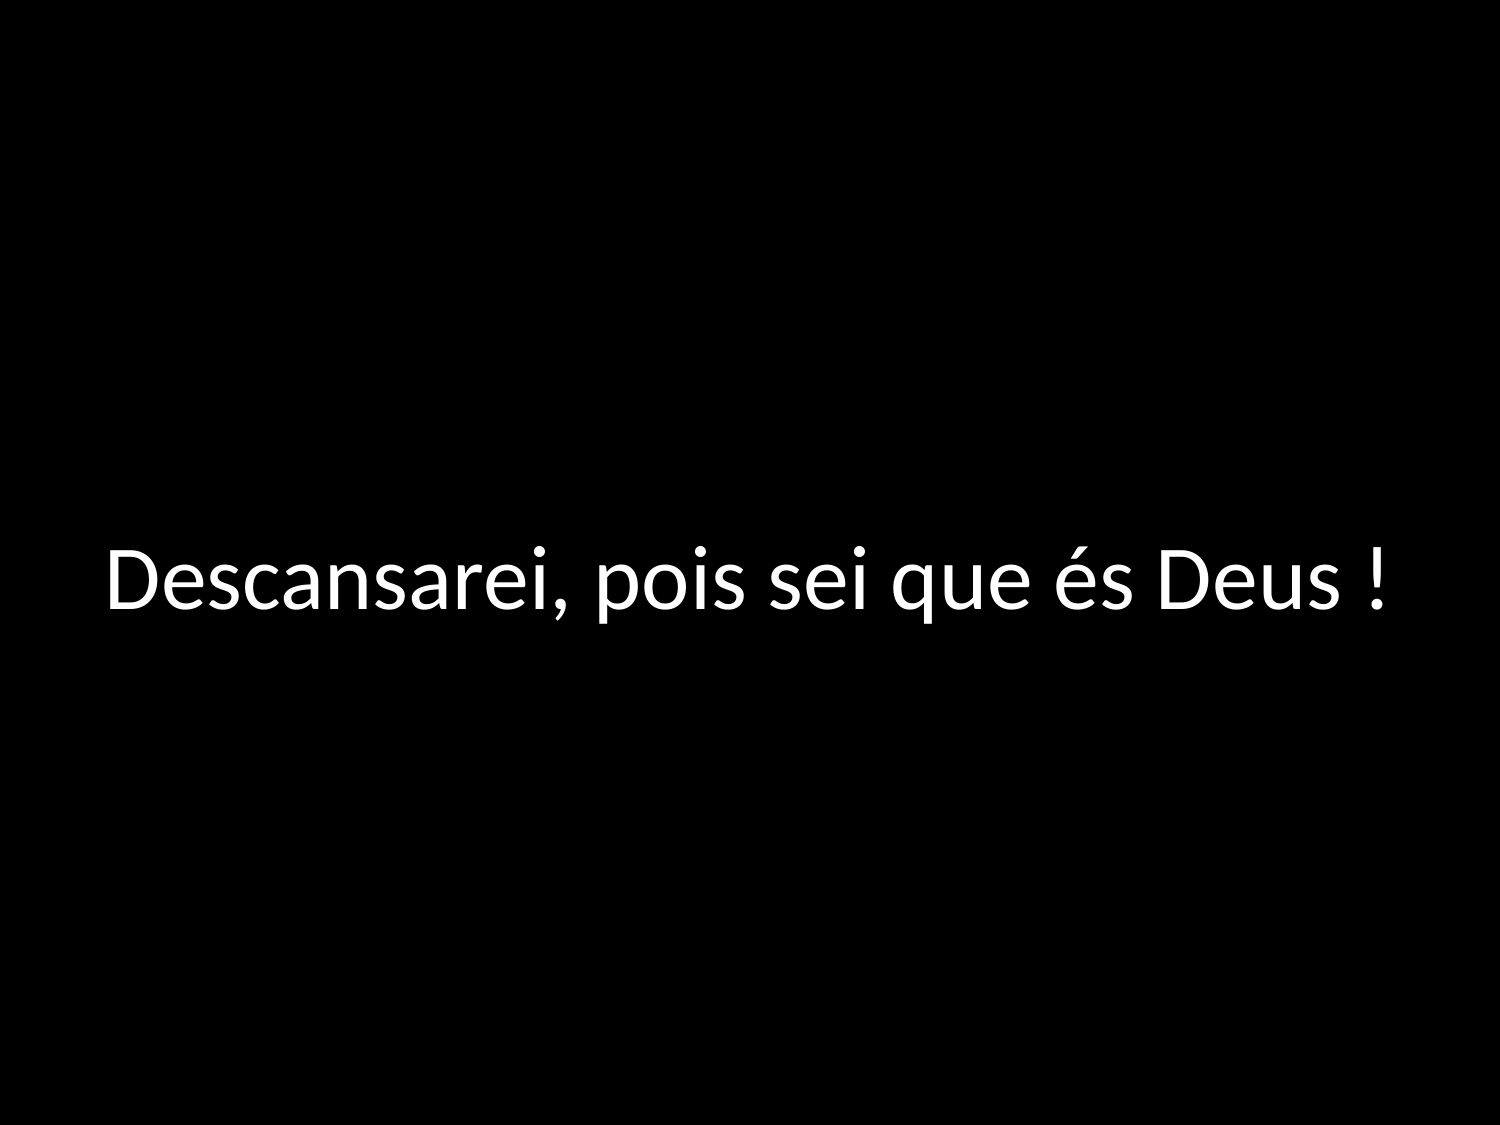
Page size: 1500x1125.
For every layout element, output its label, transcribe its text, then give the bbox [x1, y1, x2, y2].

title Descansarei, pois sei que és Deus ! [23, 45, 1477, 1102]
